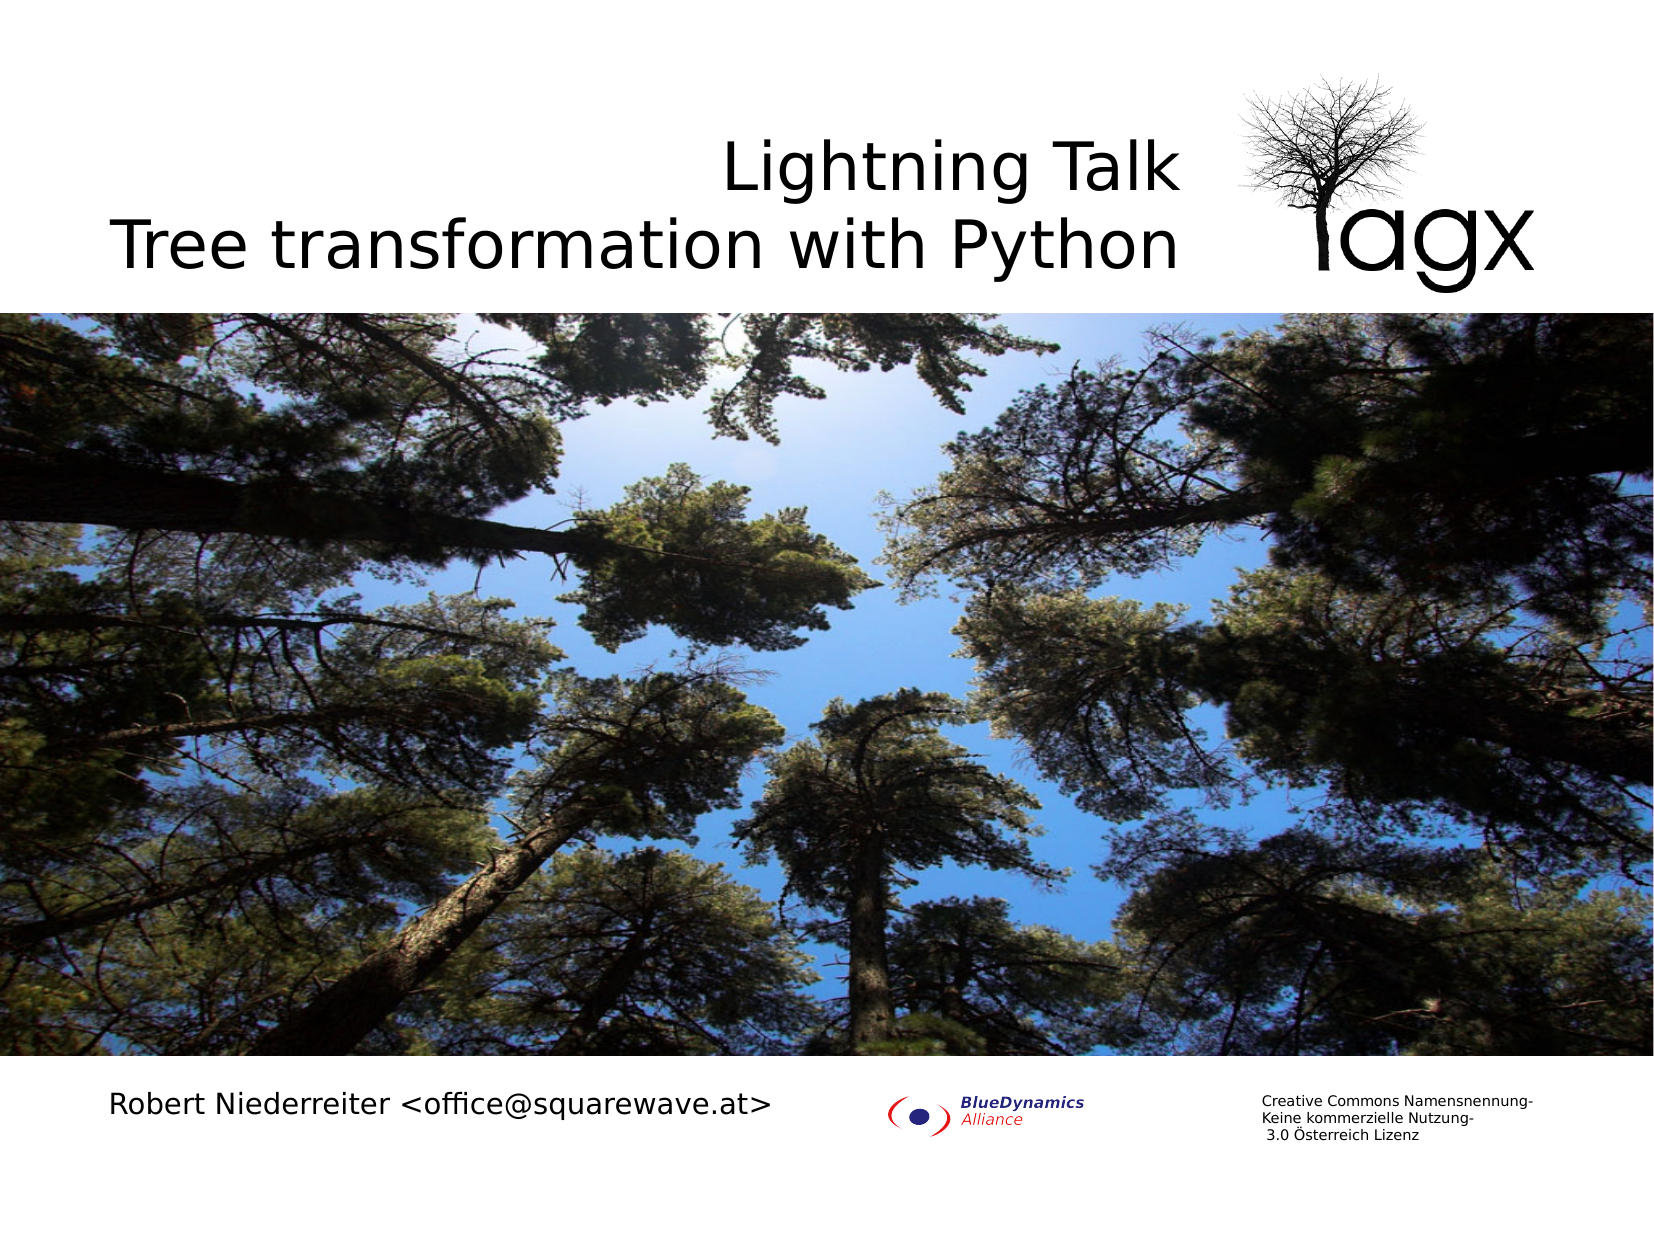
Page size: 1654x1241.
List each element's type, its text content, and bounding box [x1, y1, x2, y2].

picture [0, 313, 1654, 1056]
picture [888, 1096, 1084, 1137]
title Lightning Talk Tree transformation with Python [81, 52, 1182, 284]
picture [1220, 62, 1549, 293]
